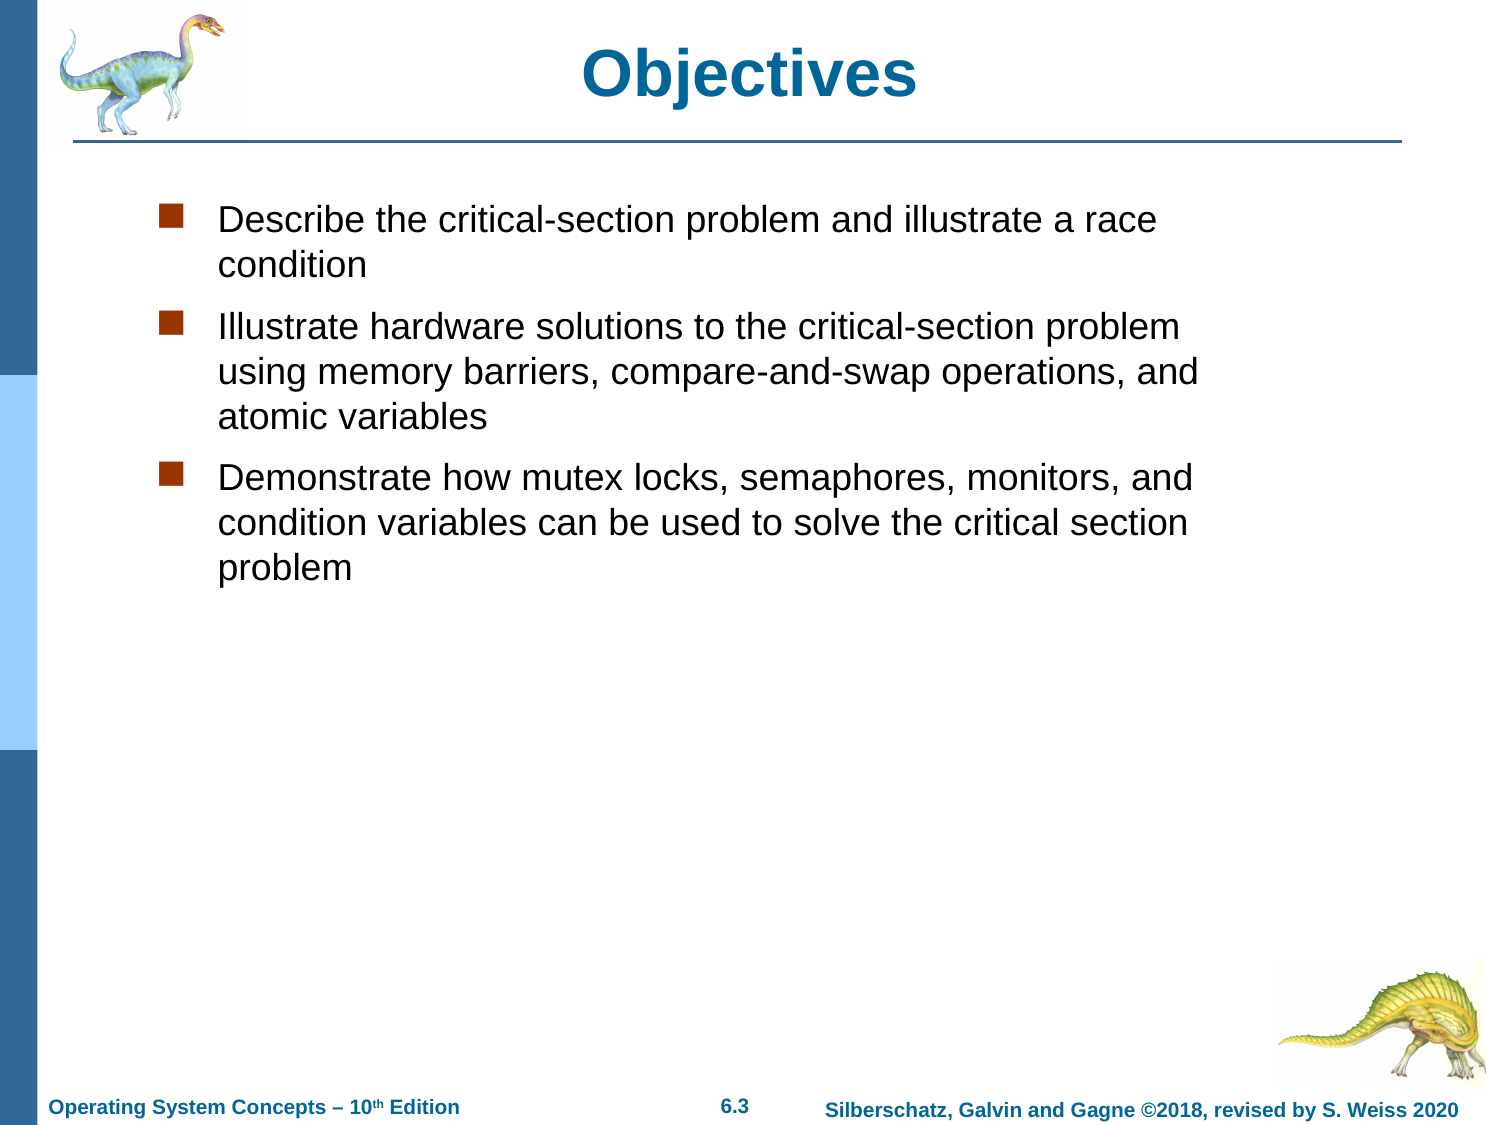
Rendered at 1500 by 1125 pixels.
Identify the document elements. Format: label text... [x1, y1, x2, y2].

picture [46, 0, 243, 149]
list Describe the critical-section problem and illustrate a race condition Illustrate hardware solutions to the critical-section problem using memory barriers, compare-and-swap operations, and atomic variables Demonstrate how mutex locks, semaphores, monitors, and condition variables can be used to solve the critical section problem [146, 187, 1253, 932]
title Objectives [75, 22, 1426, 118]
picture [1275, 959, 1486, 1090]
